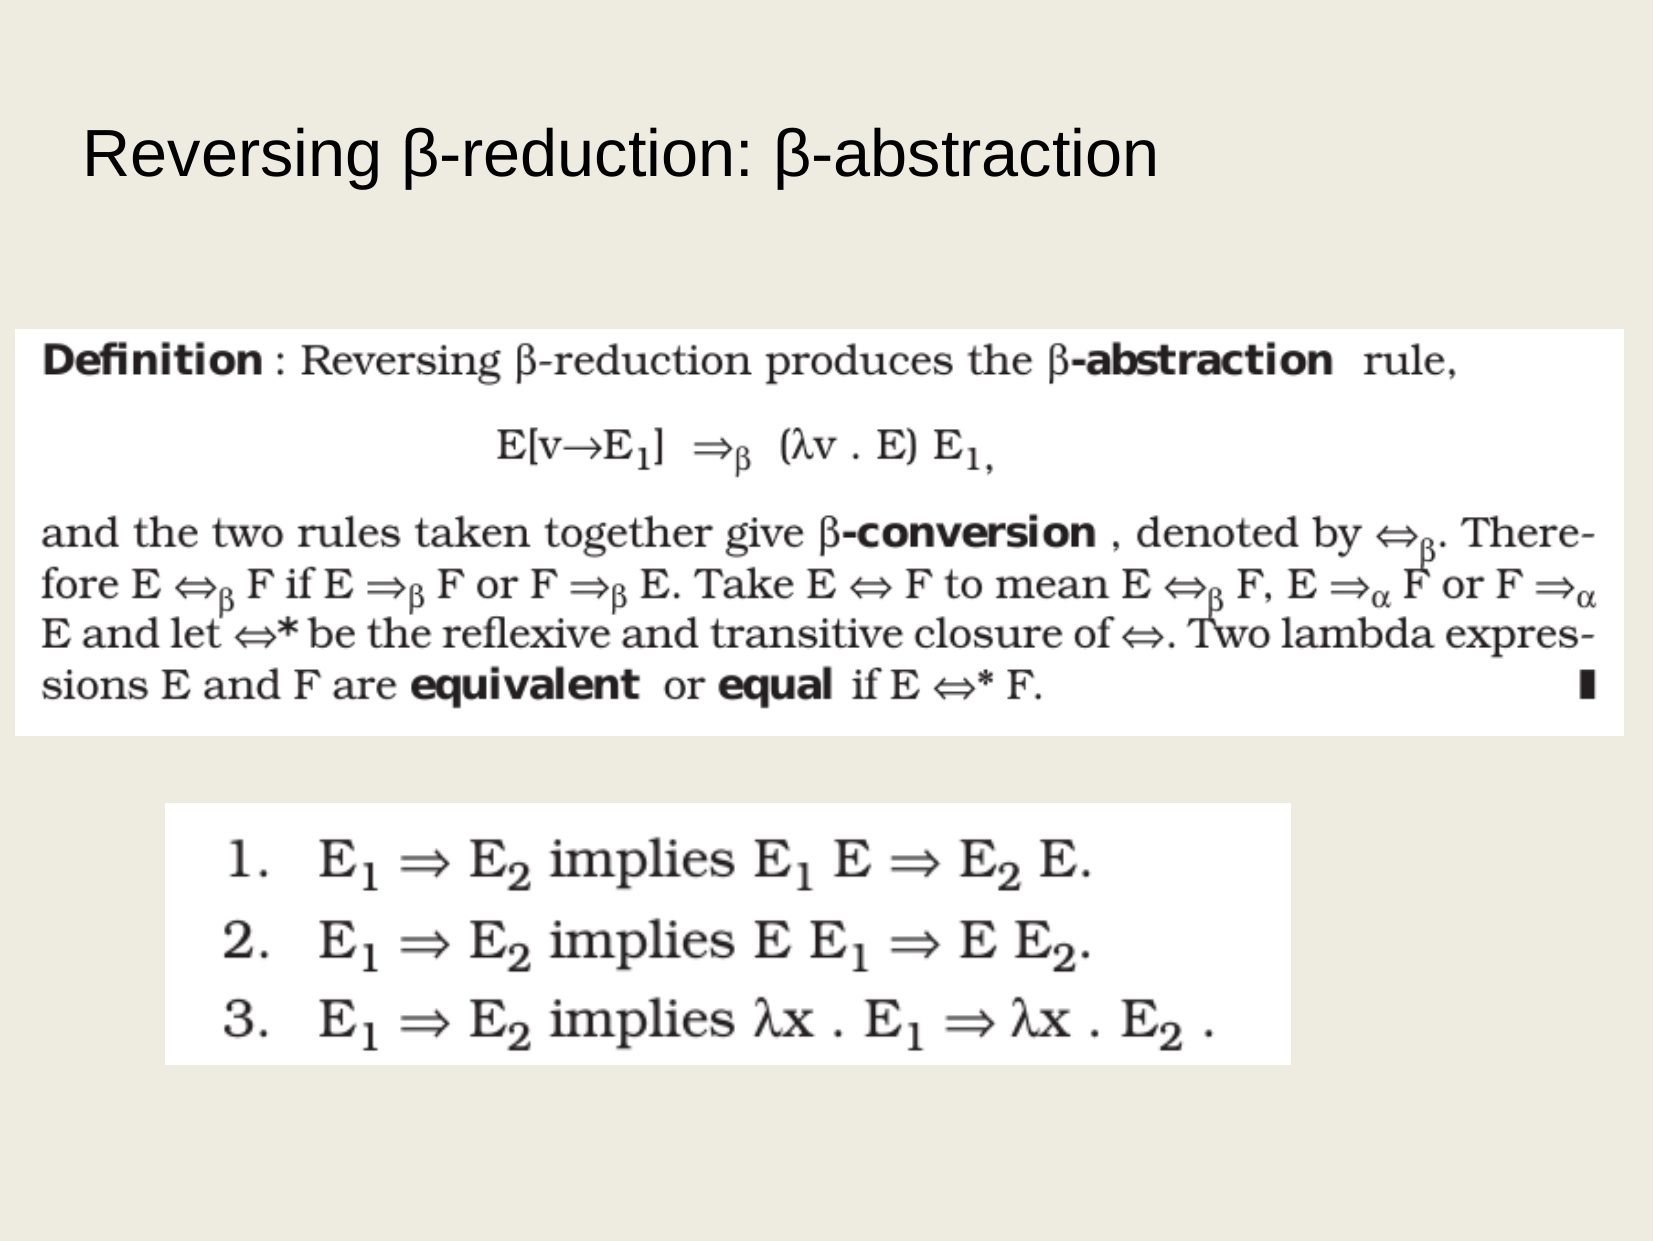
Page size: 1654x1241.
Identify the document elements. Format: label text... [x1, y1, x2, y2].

picture [165, 803, 1291, 1066]
picture [15, 329, 1624, 736]
title Reversing β-reduction: β-abstraction [82, 49, 1571, 257]
